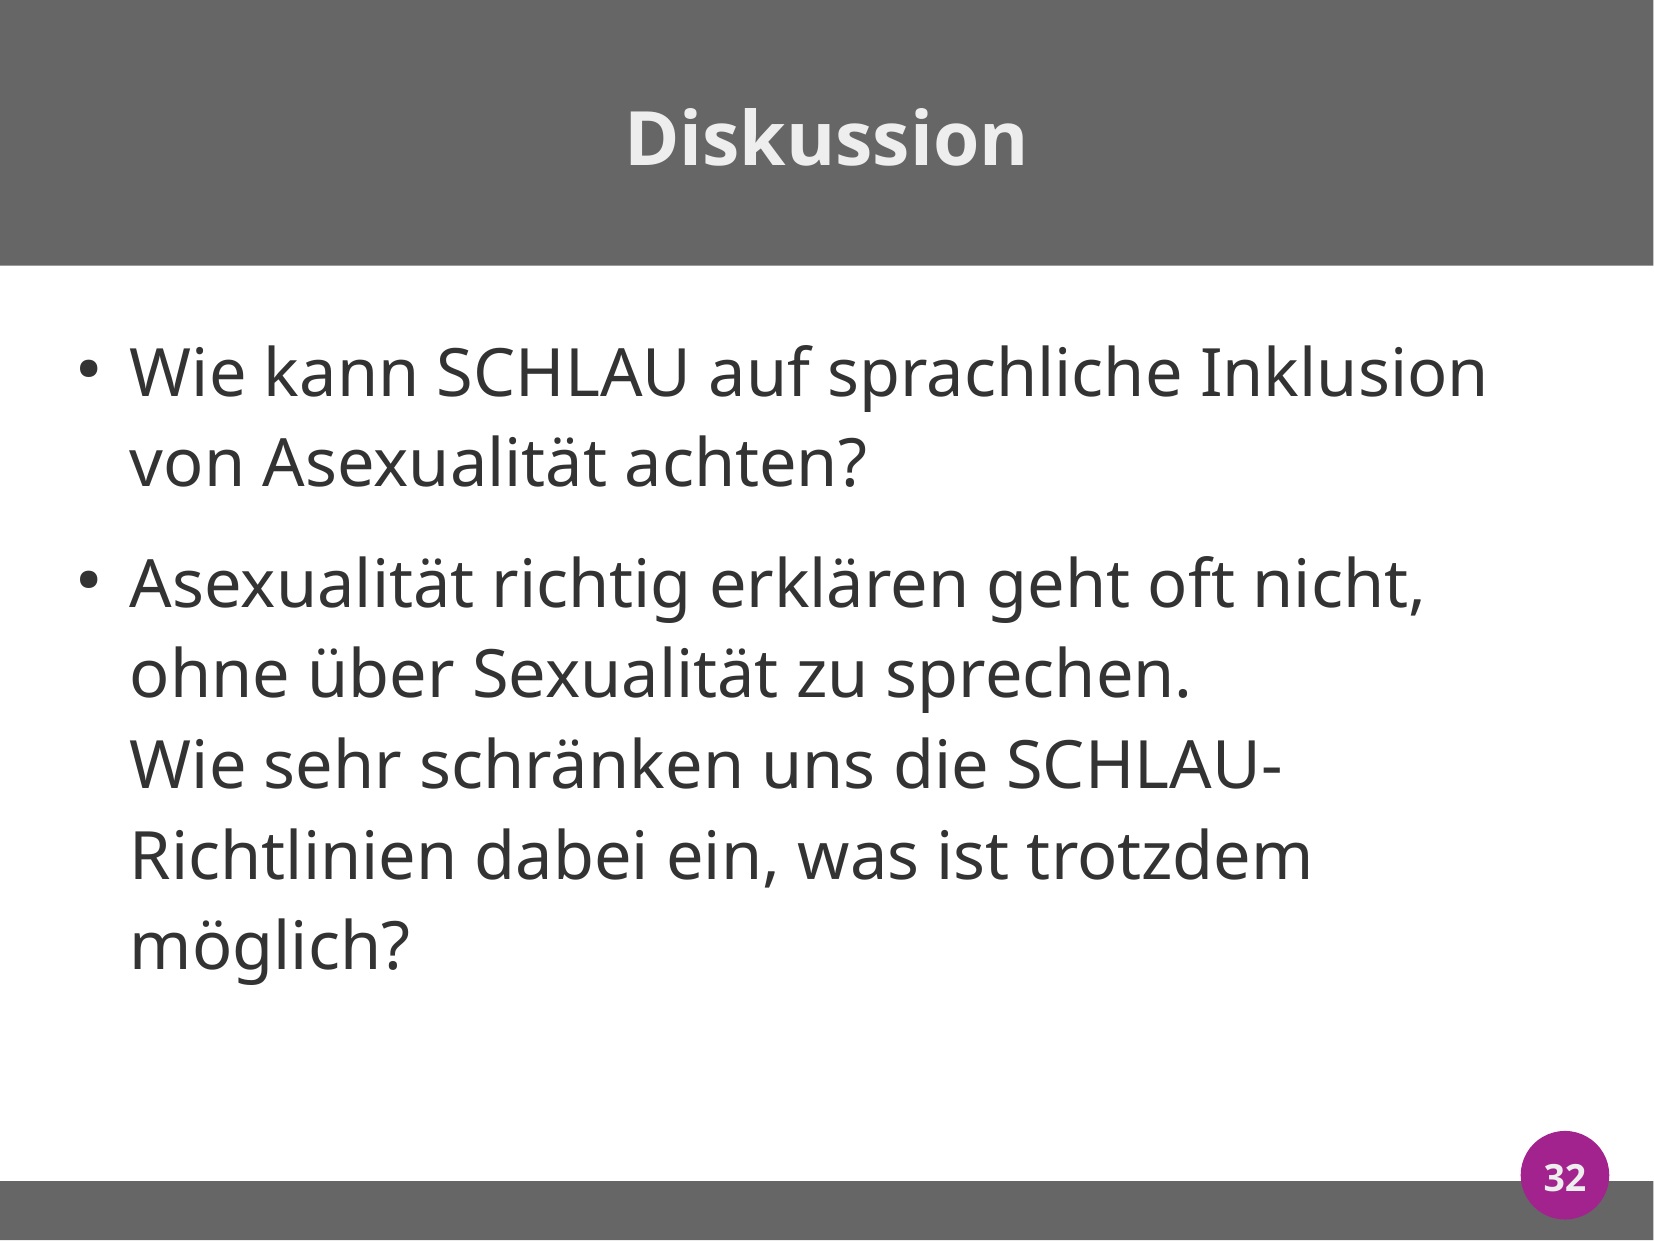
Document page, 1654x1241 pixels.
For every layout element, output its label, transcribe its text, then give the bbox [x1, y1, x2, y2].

title Diskussion [59, 11, 1595, 260]
list Wie kann SCHLAU auf sprachliche Inklusion von Asexualität achten? Asexualität richtig erklären geht oft nicht, ohne über Sexualität zu sprechen. Wie sehr schränken uns die SCHLAU-Richtlinien dabei ein, was ist trotzdem möglich? [59, 324, 1595, 1152]
